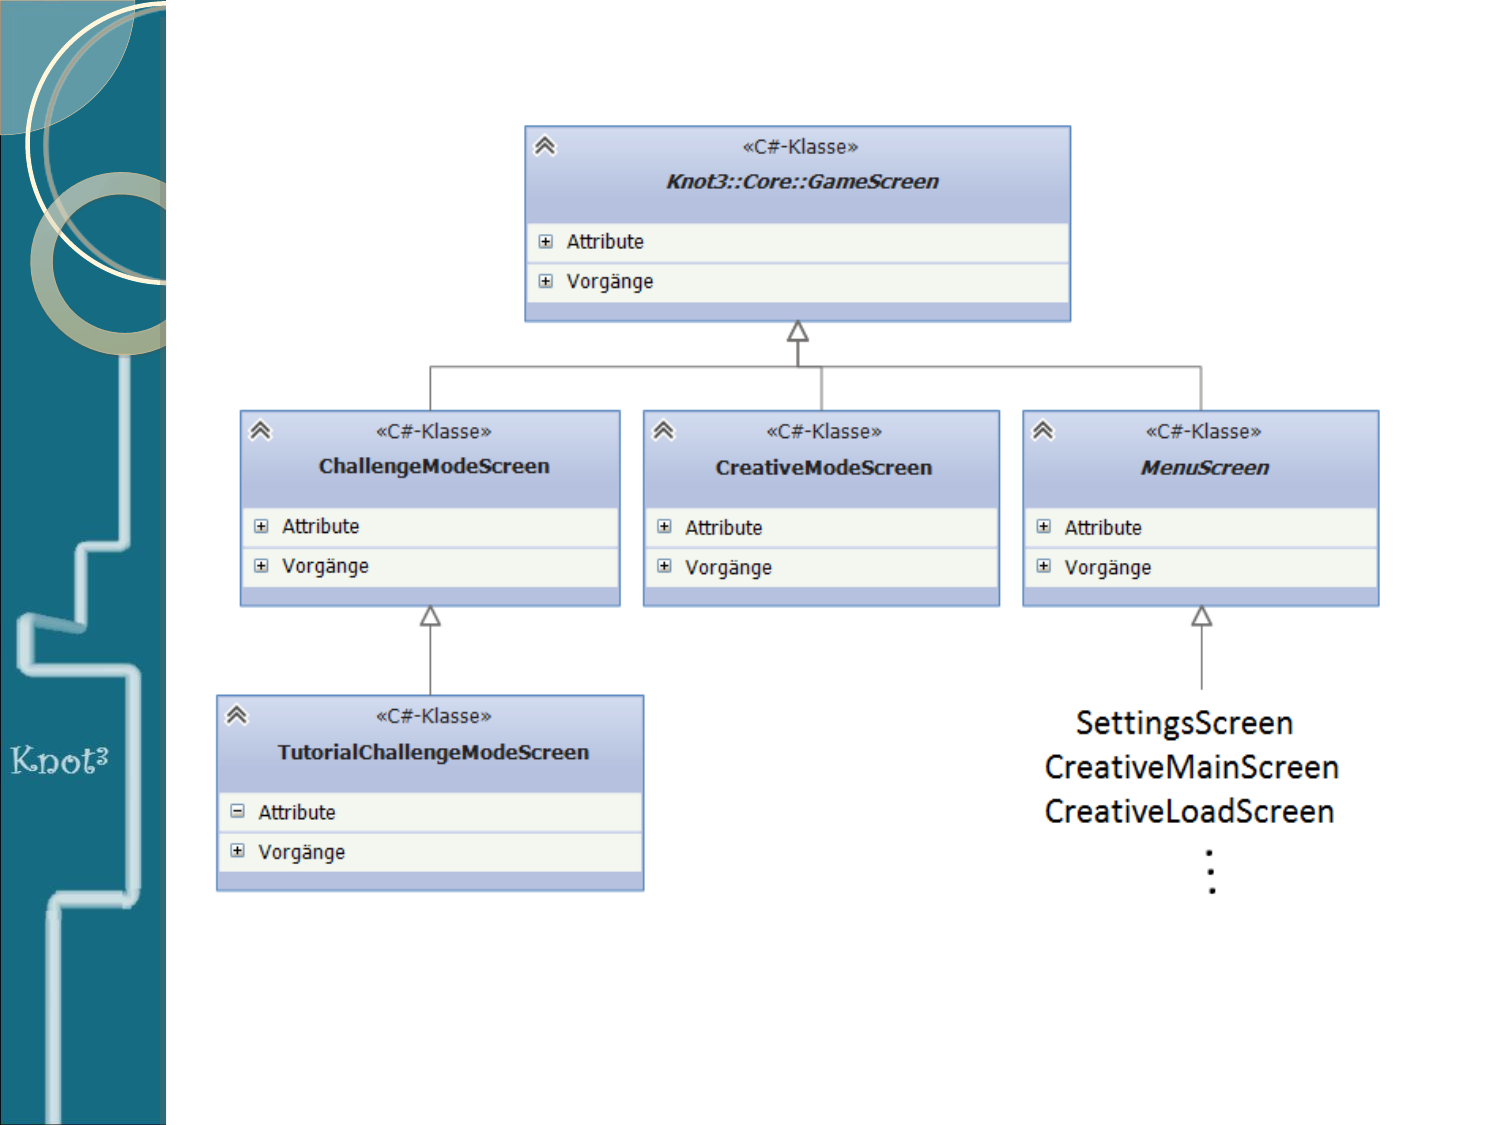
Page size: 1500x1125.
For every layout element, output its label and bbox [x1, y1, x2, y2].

picture [0, 11, 166, 1125]
picture [136, 0, 166, 4]
text_box [199, 105, 1500, 1019]
